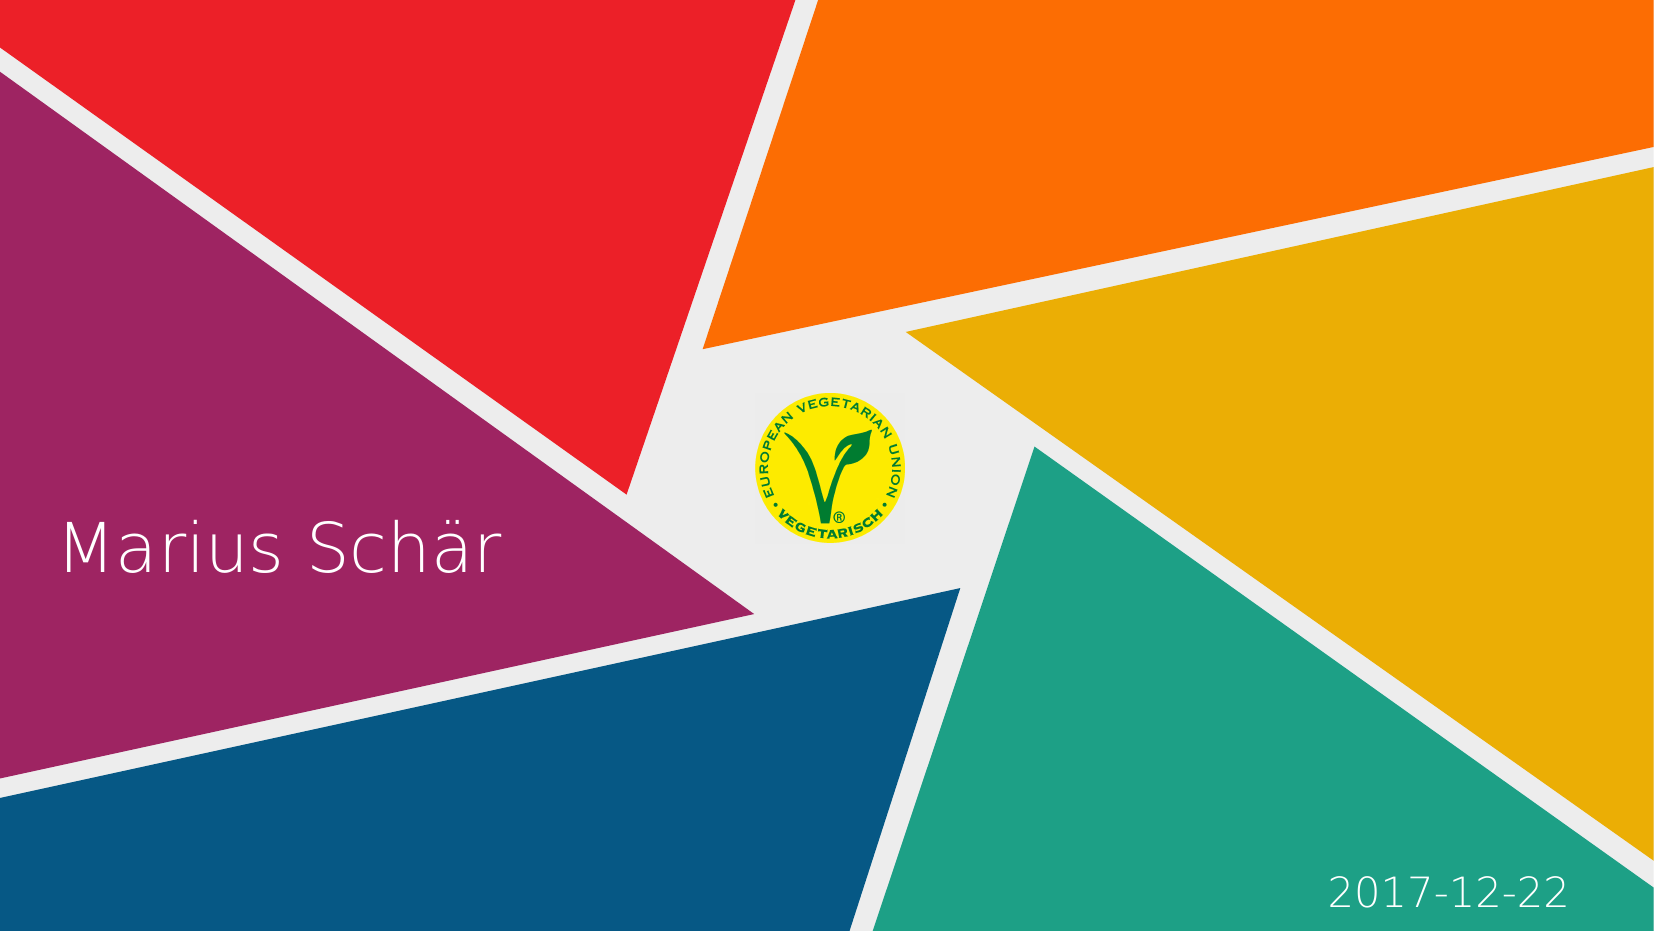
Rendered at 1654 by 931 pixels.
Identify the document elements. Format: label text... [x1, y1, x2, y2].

picture [755, 393, 905, 544]
title Marius Schär [0, 470, 638, 626]
title 2017-12-22 [1090, 814, 1654, 931]
